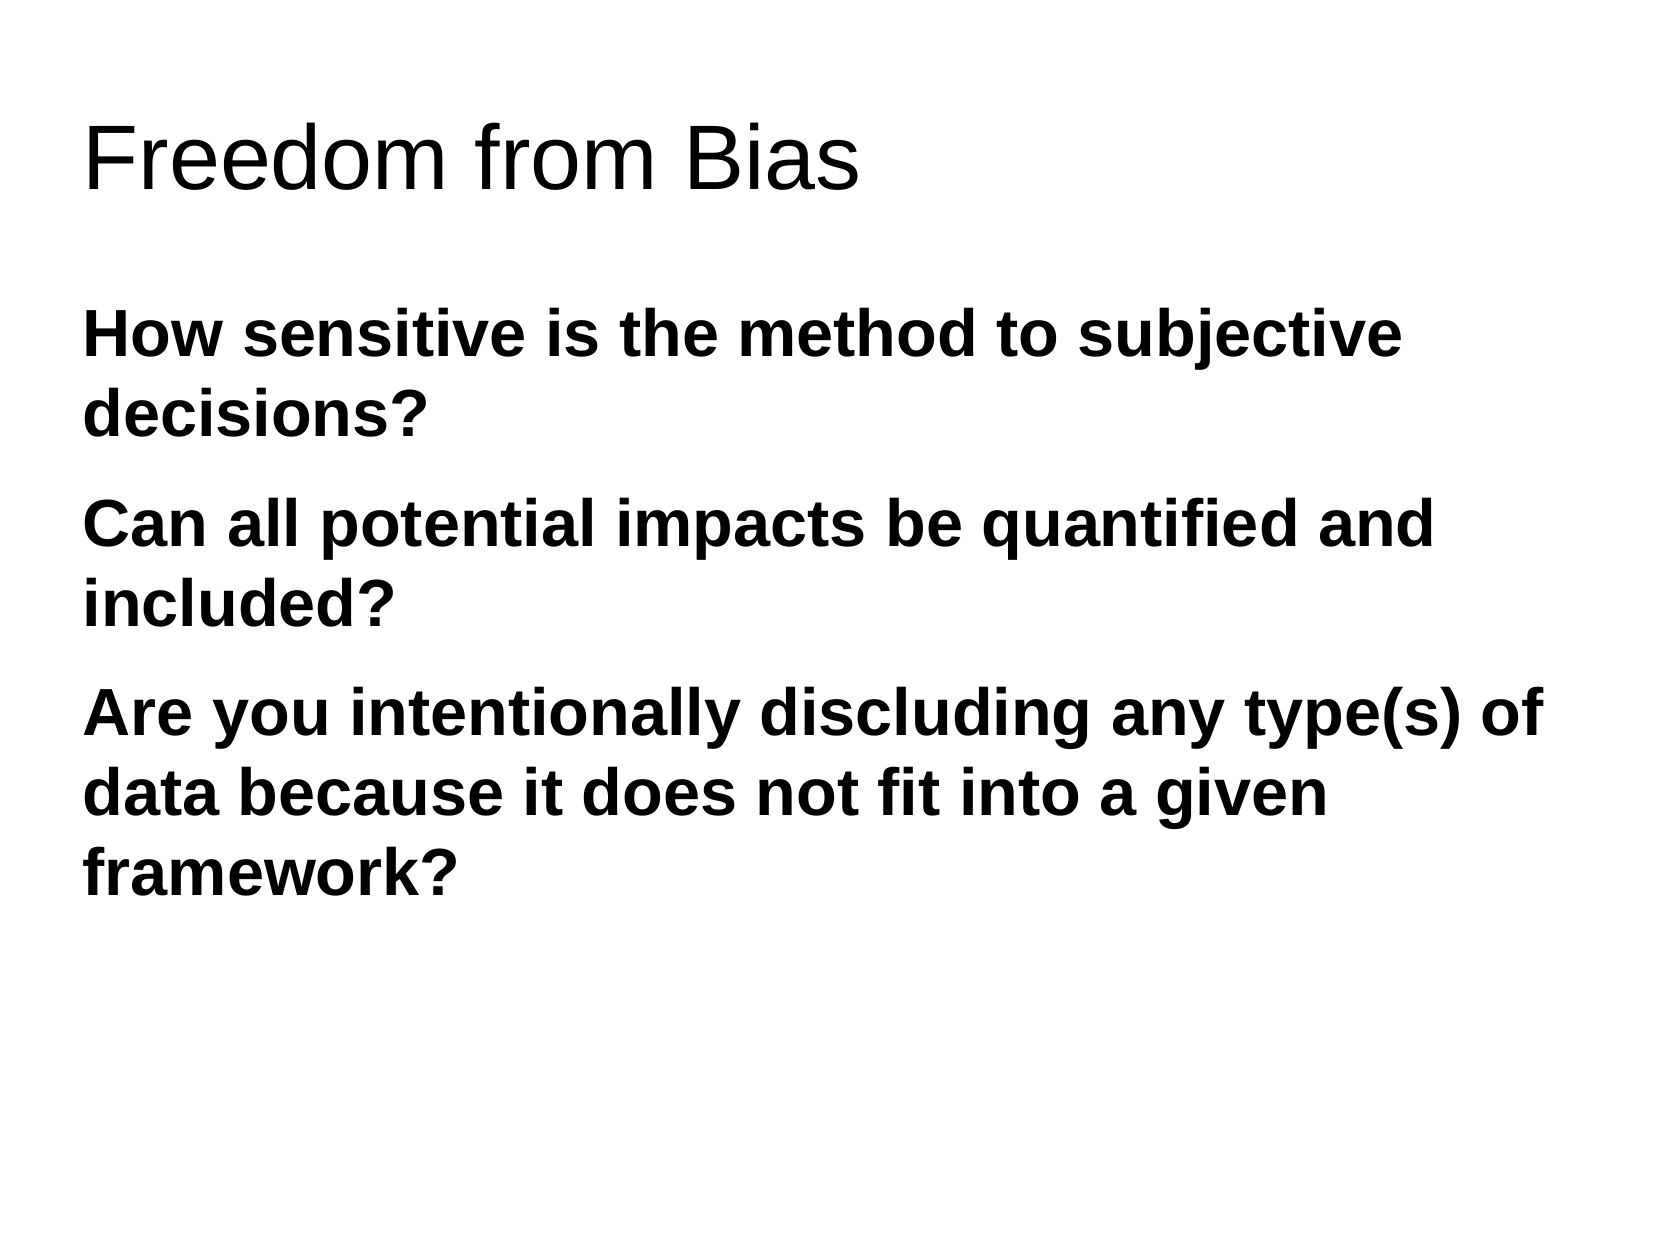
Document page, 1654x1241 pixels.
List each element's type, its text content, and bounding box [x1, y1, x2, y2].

title Freedom from Bias [82, 49, 1571, 257]
list How sensitive is the method to subjective decisions? Can all potential impacts be quantified and included? Are you intentionally discluding any type(s) of data because it does not fit into a given framework? [82, 290, 1571, 1010]
